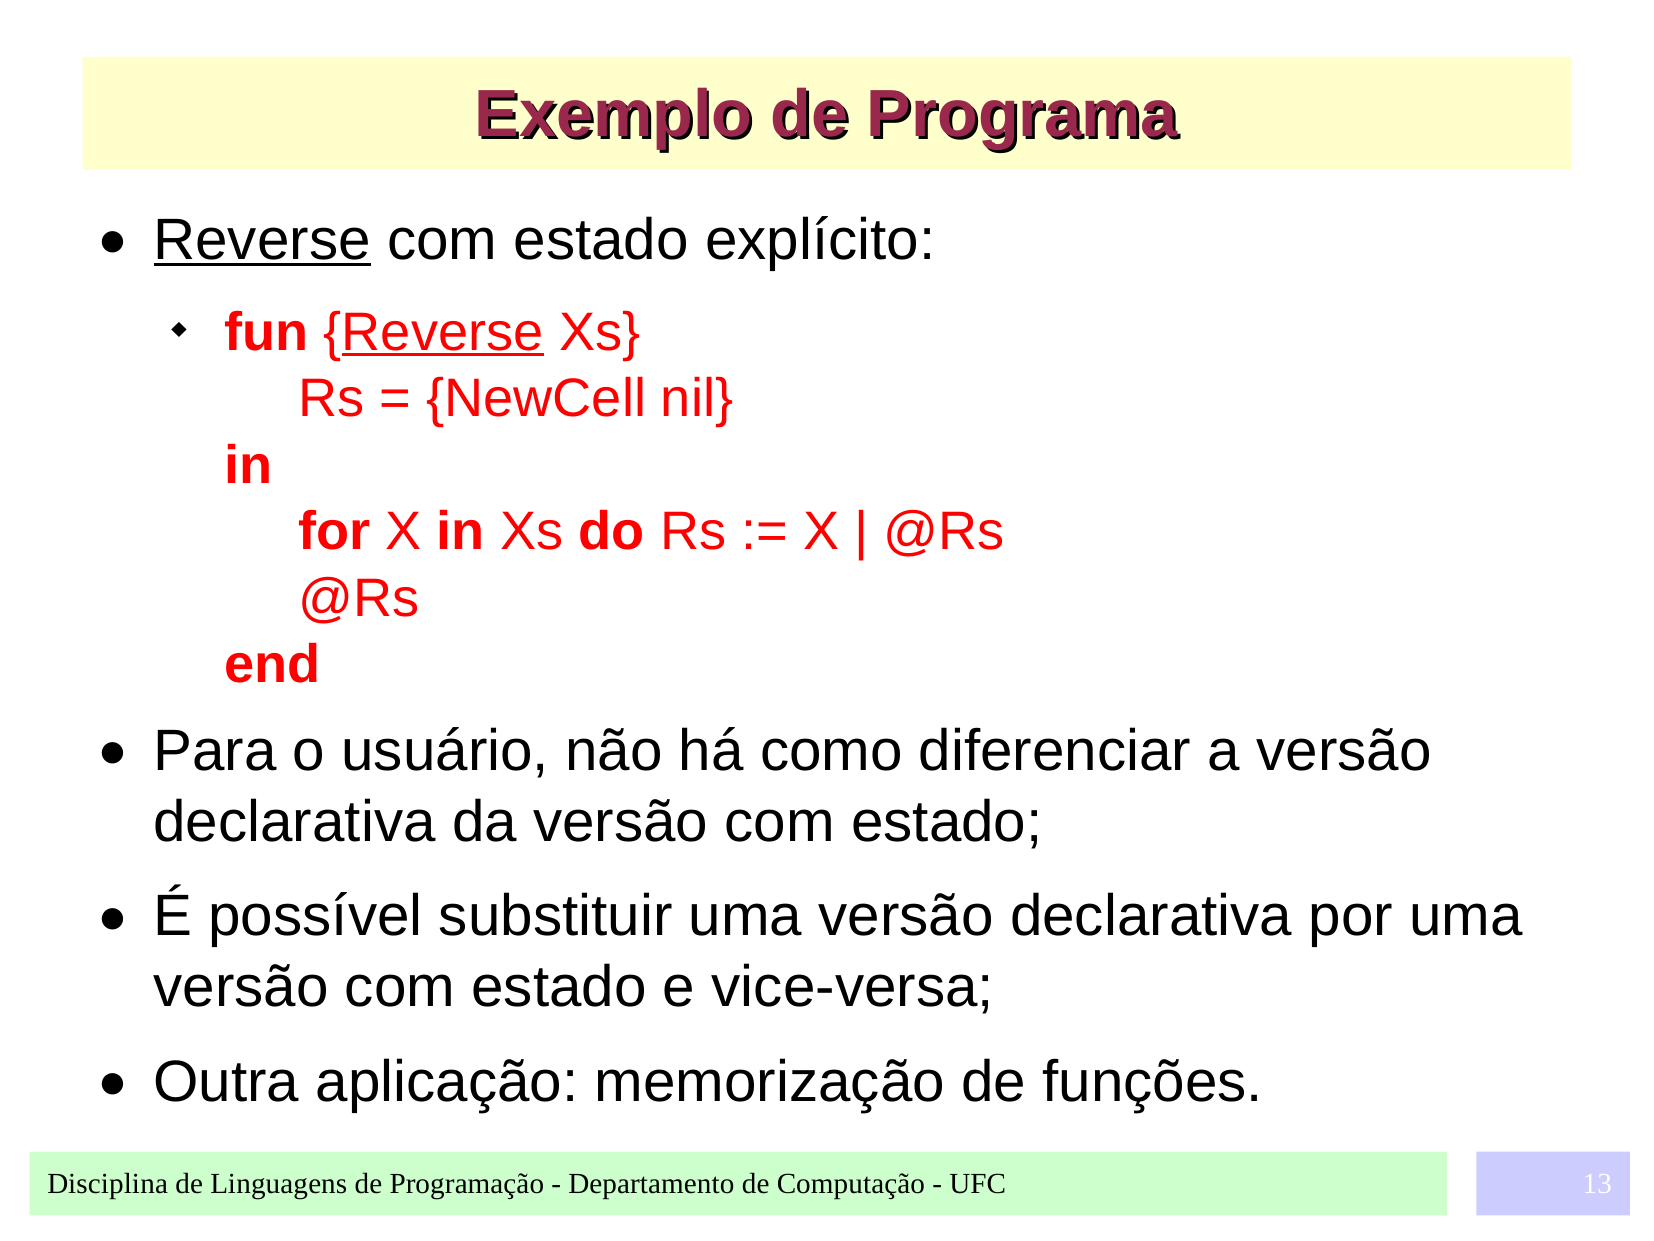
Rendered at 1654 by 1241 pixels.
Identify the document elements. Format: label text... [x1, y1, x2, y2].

title Exemplo de Programa [82, 56, 1571, 170]
list Reverse com estado explícito: fun {Reverse Xs} Rs = {NewCell nil} in for X in Xs do Rs := X | @Rs @Rs end Para o usuário, não há como diferenciar a versão declarativa da versão com estado; É possível substituir uma versão declarativa por uma versão com estado e vice-versa; Outra aplicação: memorização de funções. [82, 206, 1571, 1137]
